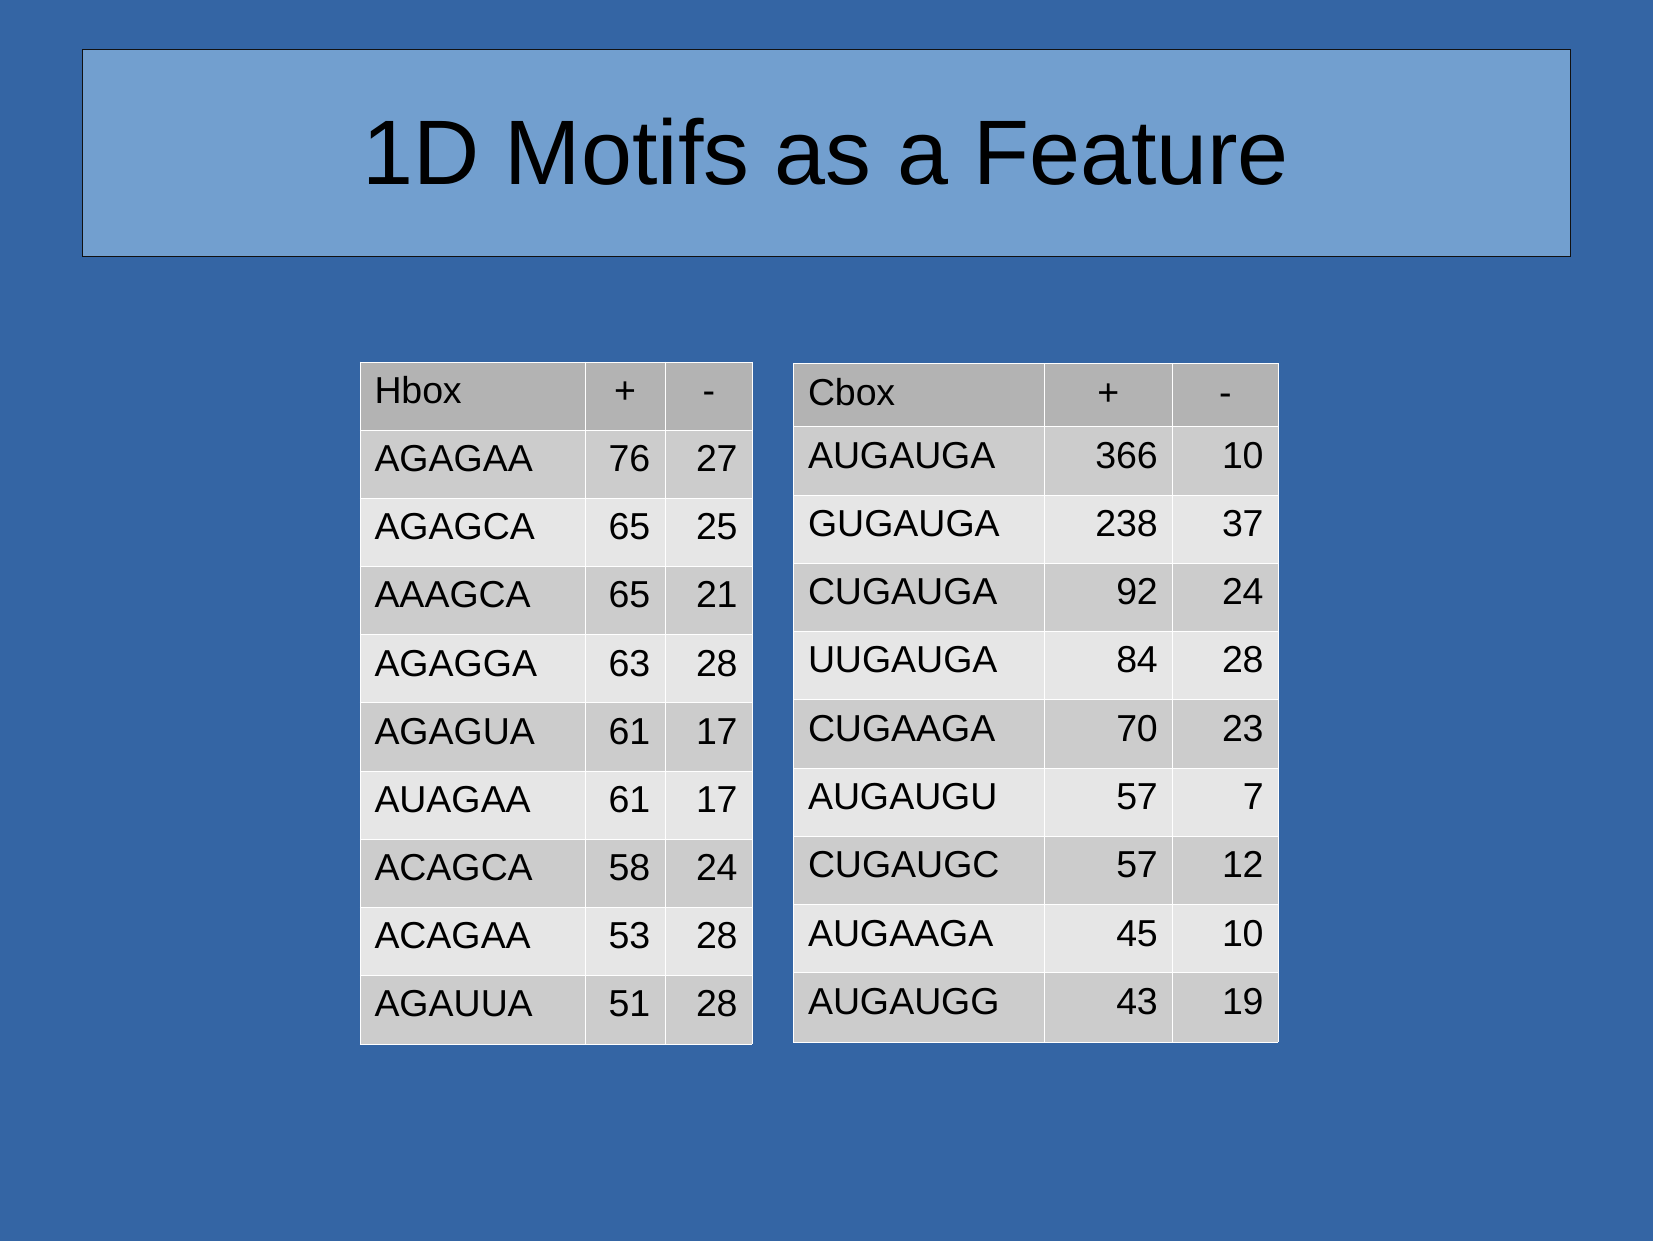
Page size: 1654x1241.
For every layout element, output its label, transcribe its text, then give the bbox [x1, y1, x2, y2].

table_cell 10 [1173, 905, 1278, 972]
table_header + [586, 363, 665, 430]
table_cell 53 [586, 908, 665, 975]
table_header - [666, 363, 752, 430]
table_cell 61 [586, 772, 665, 839]
table_cell 28 [666, 908, 752, 975]
table_header + [1045, 364, 1172, 426]
table_cell CUGAAGA [794, 700, 1044, 768]
table_cell AGAGCA [361, 499, 585, 566]
table_cell 23 [1173, 700, 1278, 768]
table_cell AUGAUGU [794, 769, 1044, 836]
table_cell AAAGCA [361, 567, 585, 634]
table_cell AUAGAA [361, 772, 585, 839]
table_cell 57 [1045, 837, 1172, 904]
table_cell 28 [666, 976, 752, 1044]
table_cell UUGAUGA [794, 632, 1044, 699]
table_cell 24 [666, 840, 752, 907]
table_cell 61 [586, 703, 665, 771]
table_cell 21 [666, 567, 752, 634]
table_header - [1173, 364, 1278, 426]
table_cell AGAGAA [361, 431, 585, 498]
table_cell AUGAUGA [794, 427, 1044, 495]
table_cell 92 [1045, 564, 1172, 631]
table_cell ACAGAA [361, 908, 585, 975]
table_cell AUGAUGG [794, 973, 1044, 1042]
table_cell AUGAAGA [794, 905, 1044, 972]
table_cell 65 [586, 567, 665, 634]
table_cell 65 [586, 499, 665, 566]
table_cell 7 [1173, 769, 1278, 836]
table_cell 28 [666, 635, 752, 702]
table_cell 37 [1173, 496, 1278, 563]
table_cell 10 [1173, 427, 1278, 495]
table_cell 19 [1173, 973, 1278, 1042]
table_cell 17 [666, 703, 752, 771]
table_cell 76 [586, 431, 665, 498]
table_cell CUGAUGC [794, 837, 1044, 904]
table_cell 27 [666, 431, 752, 498]
table_cell 58 [586, 840, 665, 907]
table_cell GUGAUGA [794, 496, 1044, 563]
table_cell AGAUUA [361, 976, 585, 1044]
table_cell 238 [1045, 496, 1172, 563]
table_cell 12 [1173, 837, 1278, 904]
table_cell 70 [1045, 700, 1172, 768]
title 1D Motifs as a Feature [82, 49, 1571, 257]
table_cell 24 [1173, 564, 1278, 631]
table_cell 57 [1045, 769, 1172, 836]
table_cell 51 [586, 976, 665, 1044]
table_cell CUGAUGA [794, 564, 1044, 631]
table_cell ACAGCA [361, 840, 585, 907]
table_header Hbox [361, 363, 585, 430]
table_cell 84 [1045, 632, 1172, 699]
table_cell 25 [666, 499, 752, 566]
table_cell AGAGUA [361, 703, 585, 771]
table_header Cbox [794, 364, 1044, 426]
table_cell 63 [586, 635, 665, 702]
table_cell 366 [1045, 427, 1172, 495]
table_cell 43 [1045, 973, 1172, 1042]
table_cell 17 [666, 772, 752, 839]
table_cell AGAGGA [361, 635, 585, 702]
table_cell 28 [1173, 632, 1278, 699]
table_cell 45 [1045, 905, 1172, 972]
